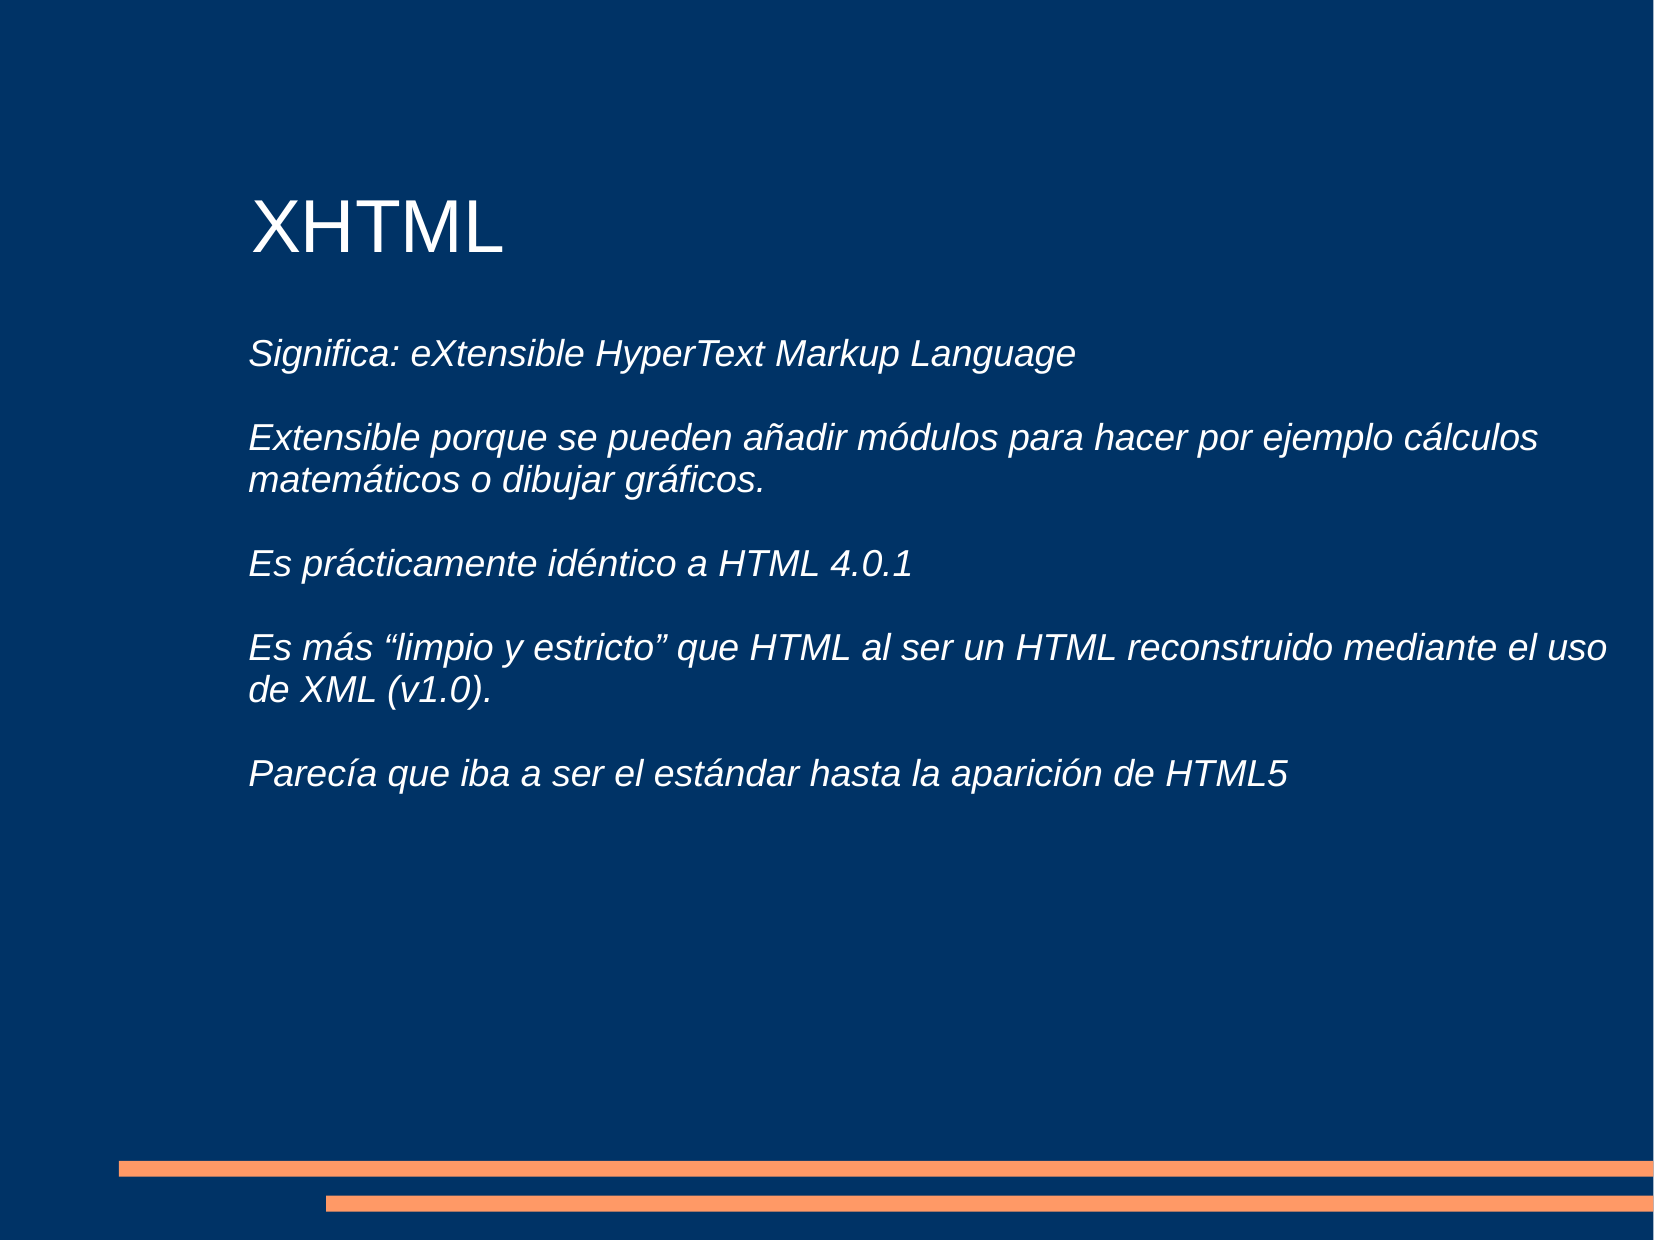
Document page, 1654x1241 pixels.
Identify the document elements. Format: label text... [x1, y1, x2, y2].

text_box Significa: eXtensible HyperText Markup Language Extensible porque se pueden añadir módulos para hacer por ejemplo cálculos matemáticos o dibujar gráficos. Es prácticamente idéntico a HTML 4.0.1 Es más “limpio y estricto” que HTML al ser un HTML reconstruido mediante el uso de XML (v1.0). Parecía que iba a ser el estándar hasta la aparición de HTML5 [233, 324, 1625, 928]
text_box XHTML [236, 177, 1359, 276]
